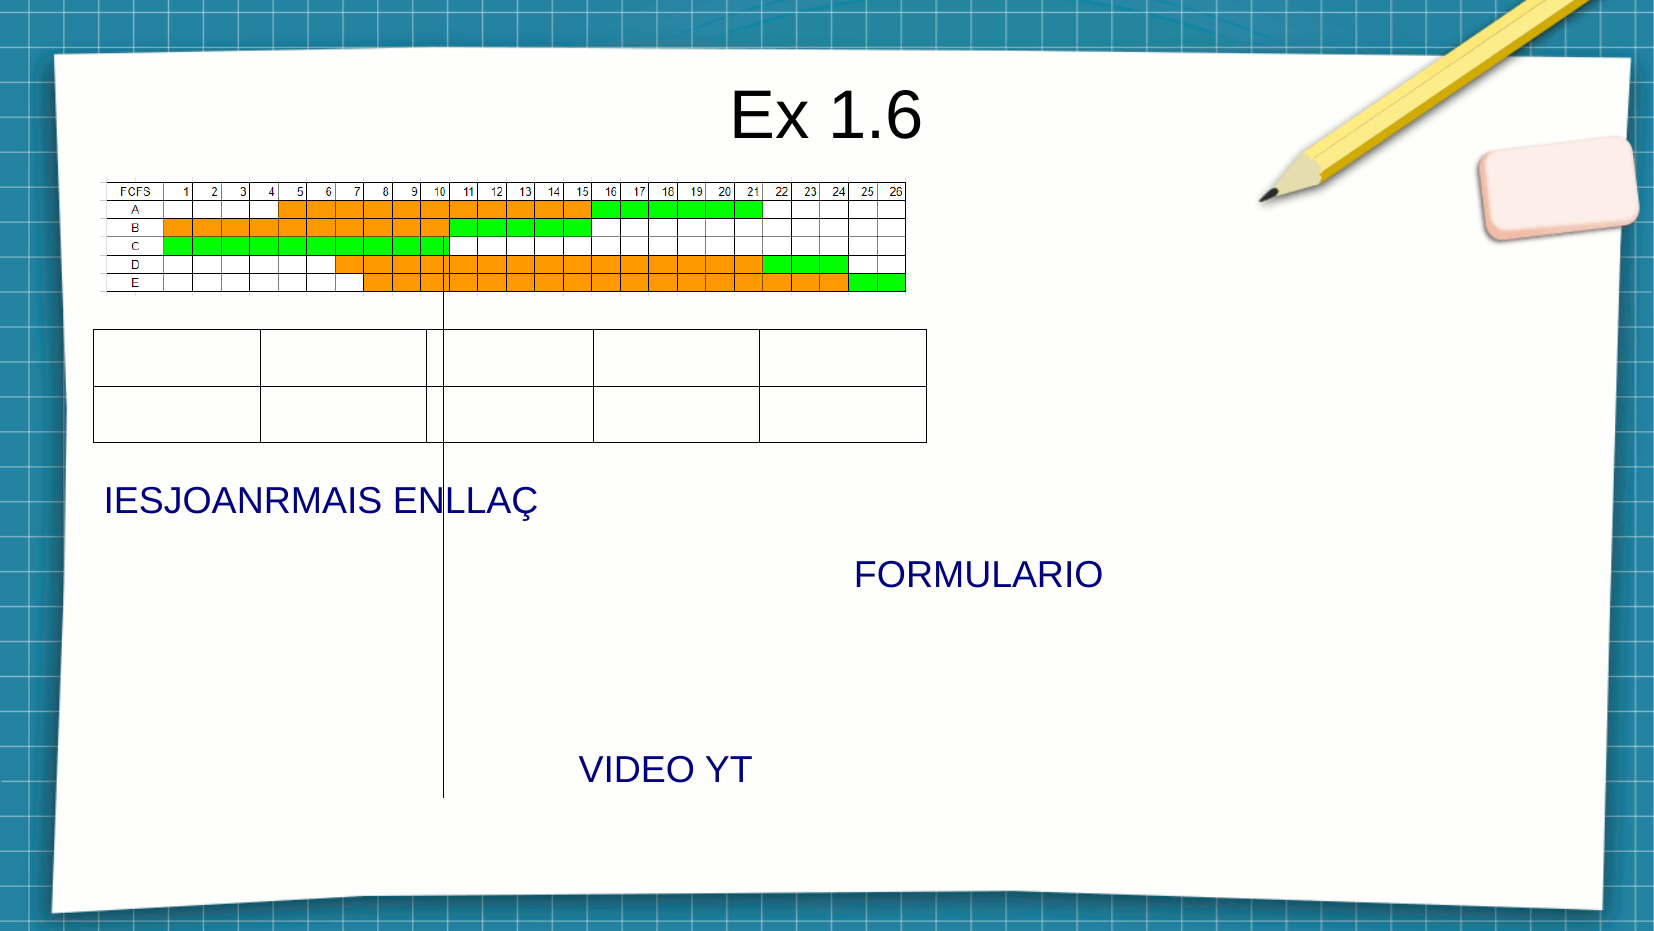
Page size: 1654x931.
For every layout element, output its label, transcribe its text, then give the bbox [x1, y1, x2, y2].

table_cell [94, 387, 260, 442]
table_header [261, 330, 426, 386]
table_cell [594, 387, 759, 442]
table_header [427, 330, 443, 386]
table_header [594, 330, 759, 386]
table_cell [427, 387, 443, 442]
table_cell [261, 387, 426, 442]
title Ex 1.6 [82, 37, 1571, 193]
text_box VIDEO YT [534, 741, 798, 798]
text_box IESJOANRMAIS ENLLAÇ [444, 472, 554, 530]
table_cell [760, 387, 926, 442]
table_header [760, 330, 926, 386]
text_box IESJOANRMAIS ENLLAÇ [88, 472, 443, 530]
table_header [444, 330, 593, 386]
text_box FORMULARIO [806, 546, 1152, 650]
table_cell [444, 387, 593, 442]
table_header [94, 330, 260, 386]
picture [0, 0, 1654, 931]
